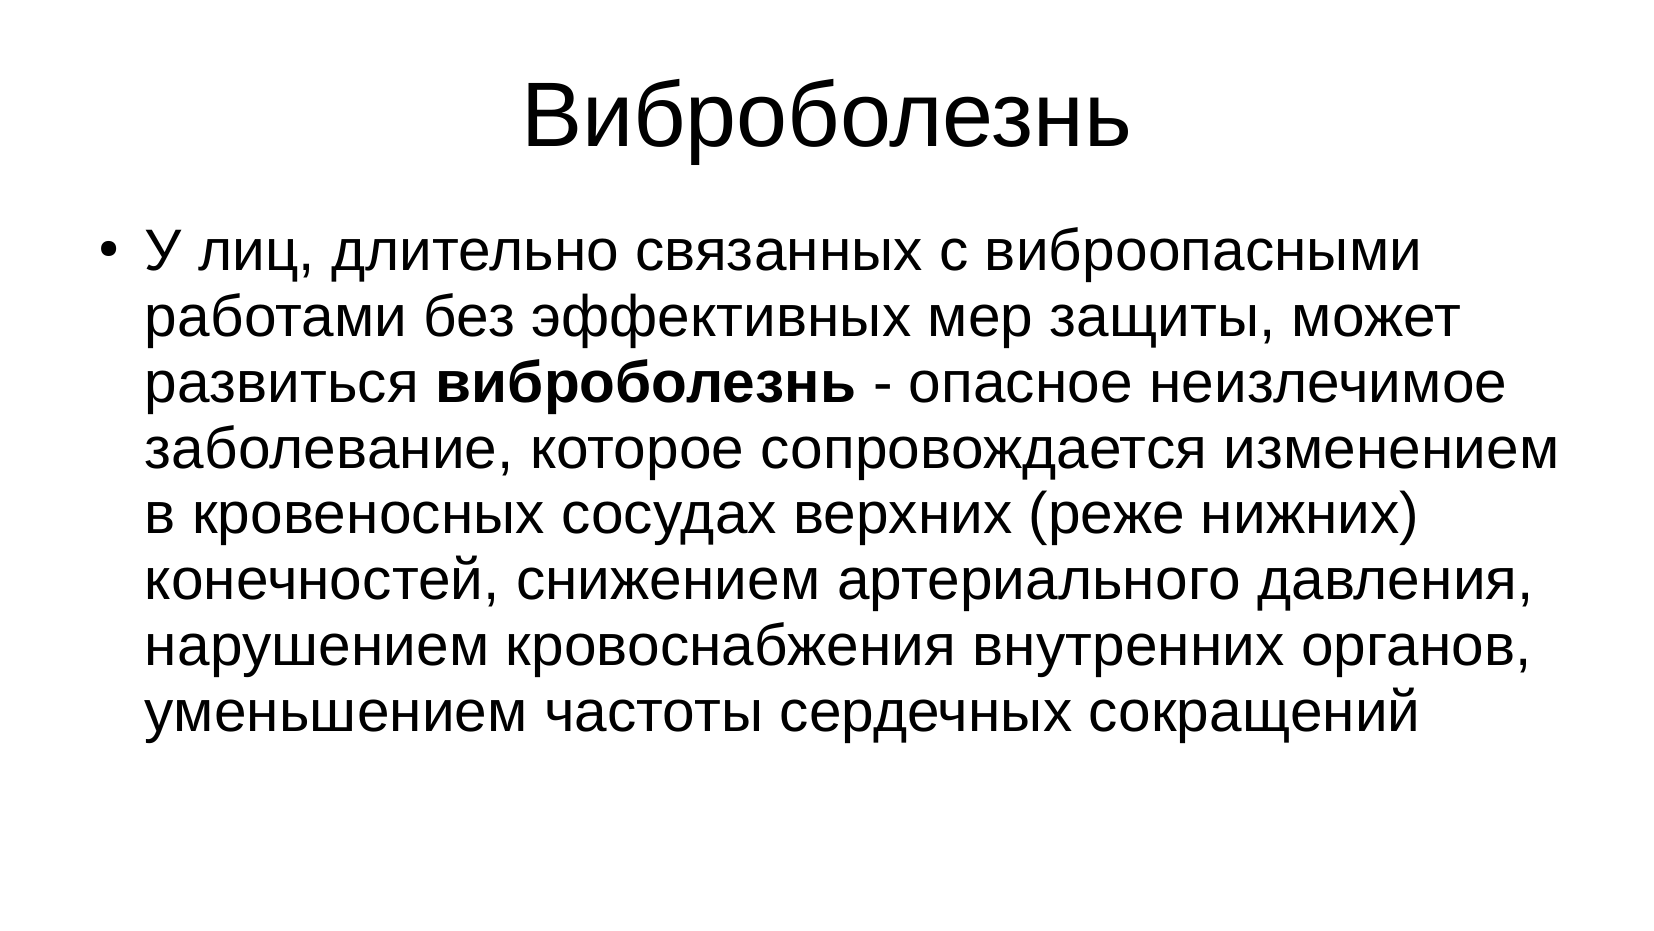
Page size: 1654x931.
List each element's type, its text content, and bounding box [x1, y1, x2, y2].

title Виброболезнь [82, 37, 1571, 193]
list У лиц, длительно связанных с виброопасными работами без эффективных мер защиты, может развиться виброболезнь - опасное неизлечимое заболевание, которое сопровождается изменением в кровеносных сосудах верхних (реже нижних) конечностей, снижением артериального давления, нарушением кровоснабжения внутренних органов, уменьшением частоты сердечных сокращений [82, 217, 1571, 758]
